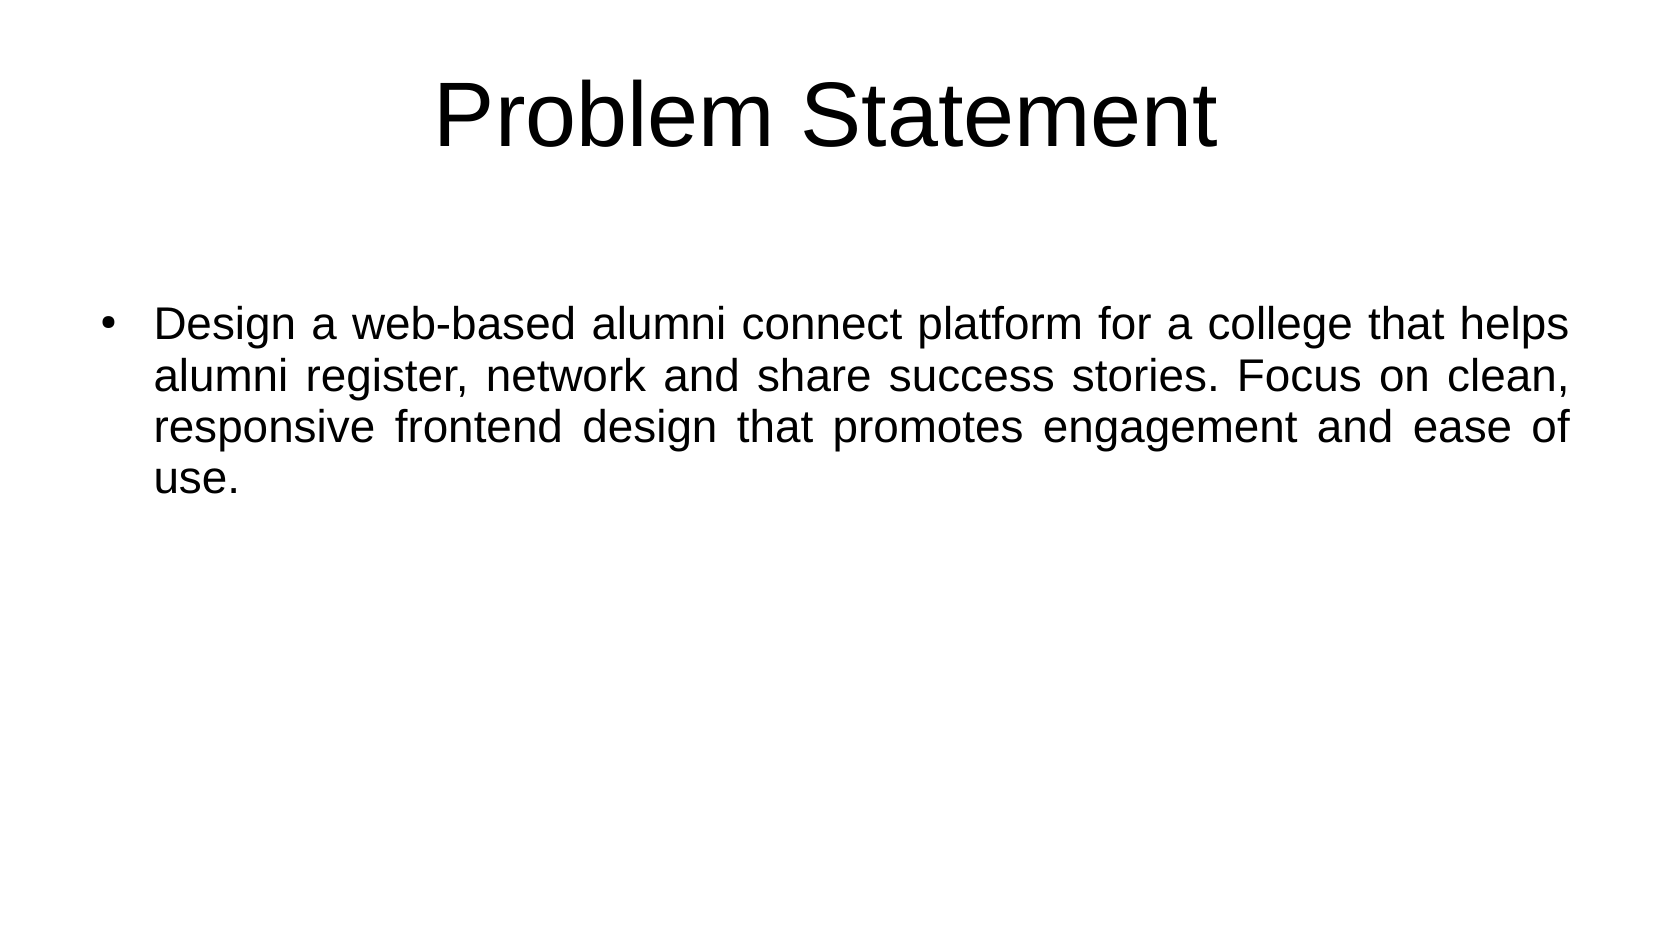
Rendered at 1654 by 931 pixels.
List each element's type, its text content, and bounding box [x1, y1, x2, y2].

title Problem Statement [82, 37, 1571, 193]
list Design a web-based alumni connect platform for a college that helps alumni register, network and share success stories. Focus on clean, responsive frontend design that promotes engagement and ease of use. [82, 217, 1571, 758]
